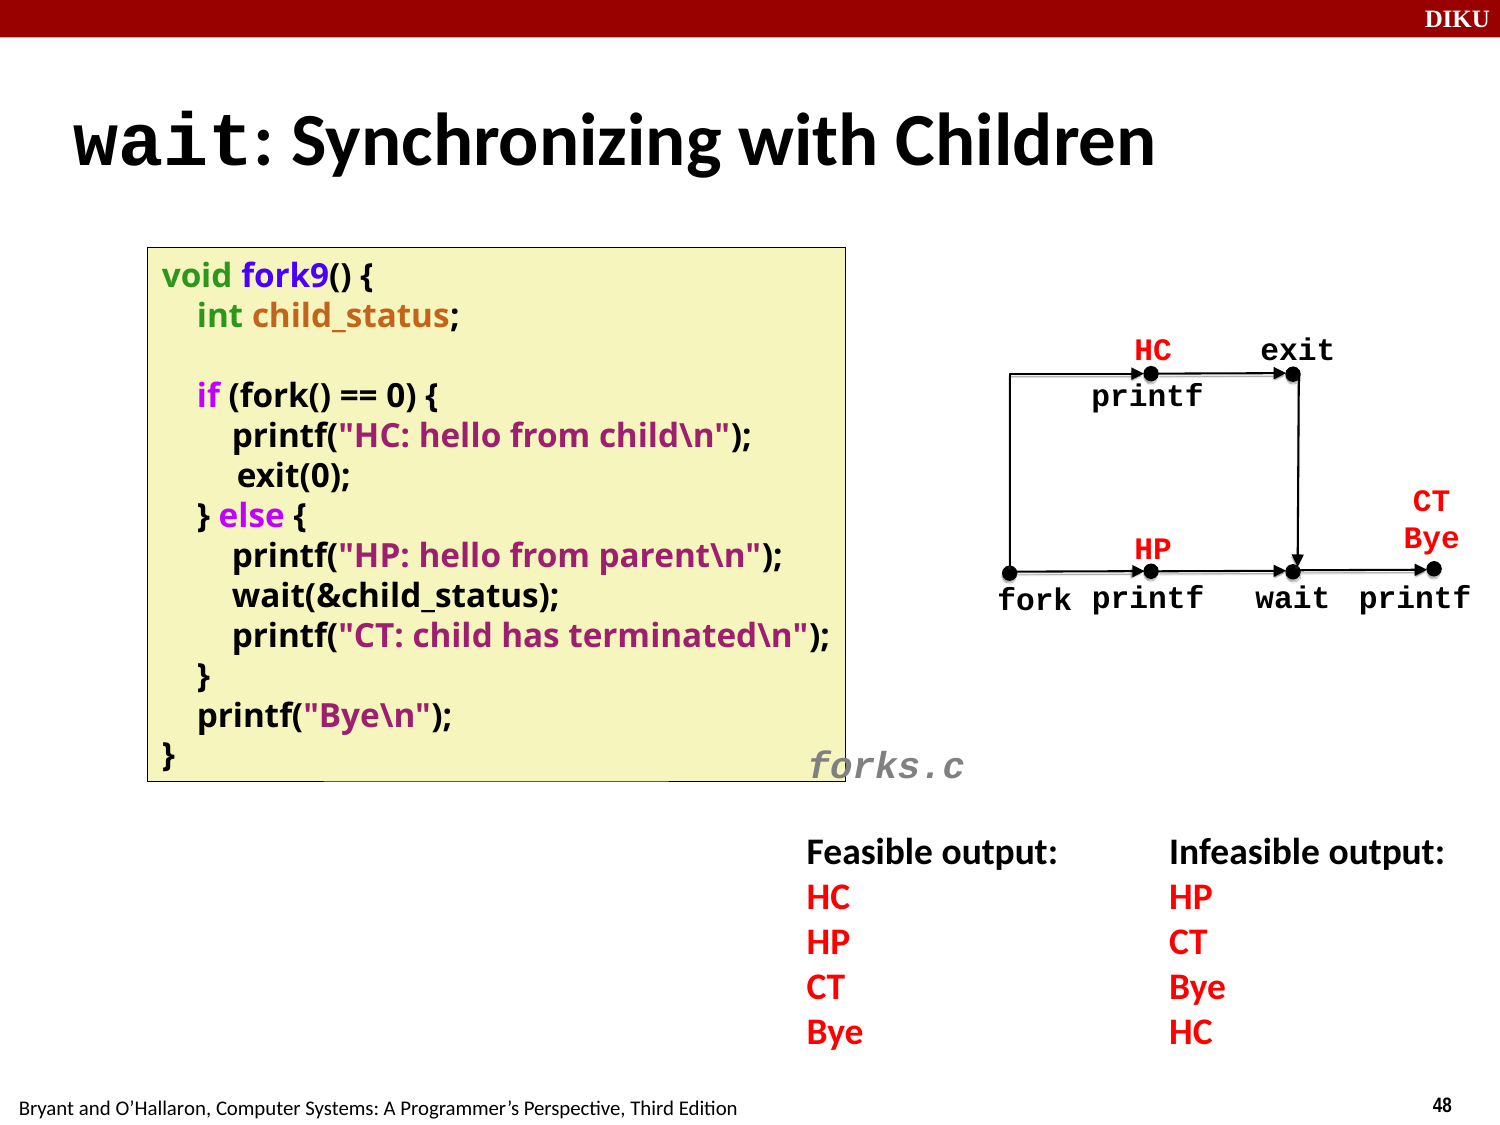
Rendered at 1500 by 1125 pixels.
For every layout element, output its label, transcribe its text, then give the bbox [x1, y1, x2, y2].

text_box exit [1225, 321, 1371, 375]
text_box wait [1220, 570, 1342, 623]
text_box printf [1342, 570, 1488, 623]
text_box HP [1119, 520, 1187, 573]
text_box Infeasible output: HP CT Bye HC [1154, 820, 1461, 1060]
text_box printf [1069, 367, 1225, 421]
title wait: Synchronizing with Children [58, 72, 1304, 198]
text_box fork [973, 571, 1096, 625]
text_box CT Bye [1388, 472, 1475, 563]
text_box void fork9() { int child_status; if (fork() == 0) { printf("HC: hello from child\n"); exit(0); } else { printf("HP: hello from parent\n"); wait(&child_status); printf("CT: child has terminated\n"); } printf("Bye\n"); } [147, 247, 845, 782]
text_box [1003, 566, 1016, 571]
text_box printf [1096, 573, 1220, 623]
text_box [1286, 564, 1300, 570]
text_box [1427, 563, 1442, 570]
text_box Feasible output: HC HP CT Bye [791, 820, 1074, 1060]
text_box HC [1119, 321, 1187, 374]
text_box forks.c [792, 737, 980, 796]
text_box printf [1187, 367, 1225, 372]
text_box [1286, 375, 1297, 382]
